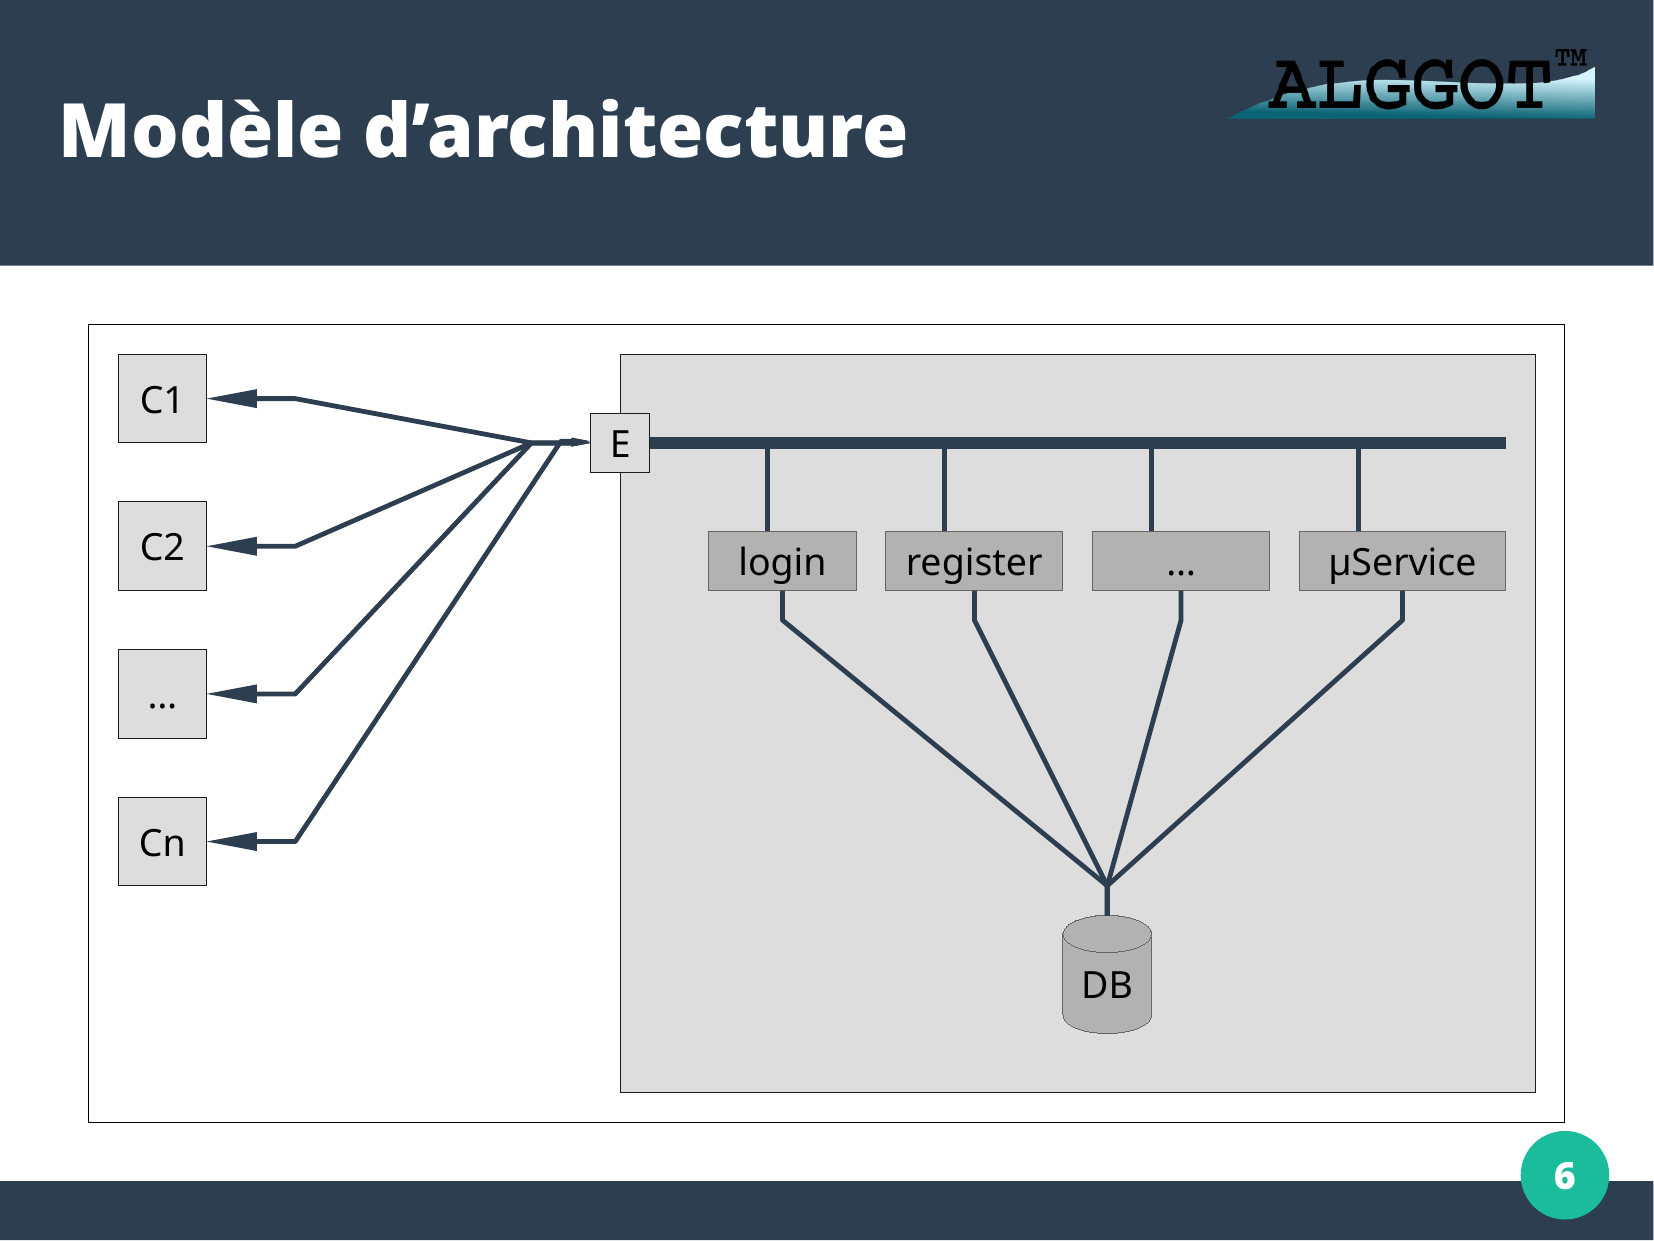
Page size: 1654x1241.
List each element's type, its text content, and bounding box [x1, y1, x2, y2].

text_box E [590, 413, 650, 473]
title Modèle d’architecture [59, 49, 1227, 207]
text_box login [708, 531, 857, 591]
text_box … [1092, 531, 1270, 591]
text_box µService [1299, 531, 1506, 591]
text_box register [885, 531, 1063, 591]
text_box … [118, 649, 207, 739]
text_box DB [1062, 915, 1152, 1034]
text_box C1 [118, 354, 207, 443]
text_box Cn [118, 797, 207, 886]
text_box [88, 324, 1565, 1123]
text_box C2 [118, 501, 207, 591]
picture [1227, 49, 1595, 119]
